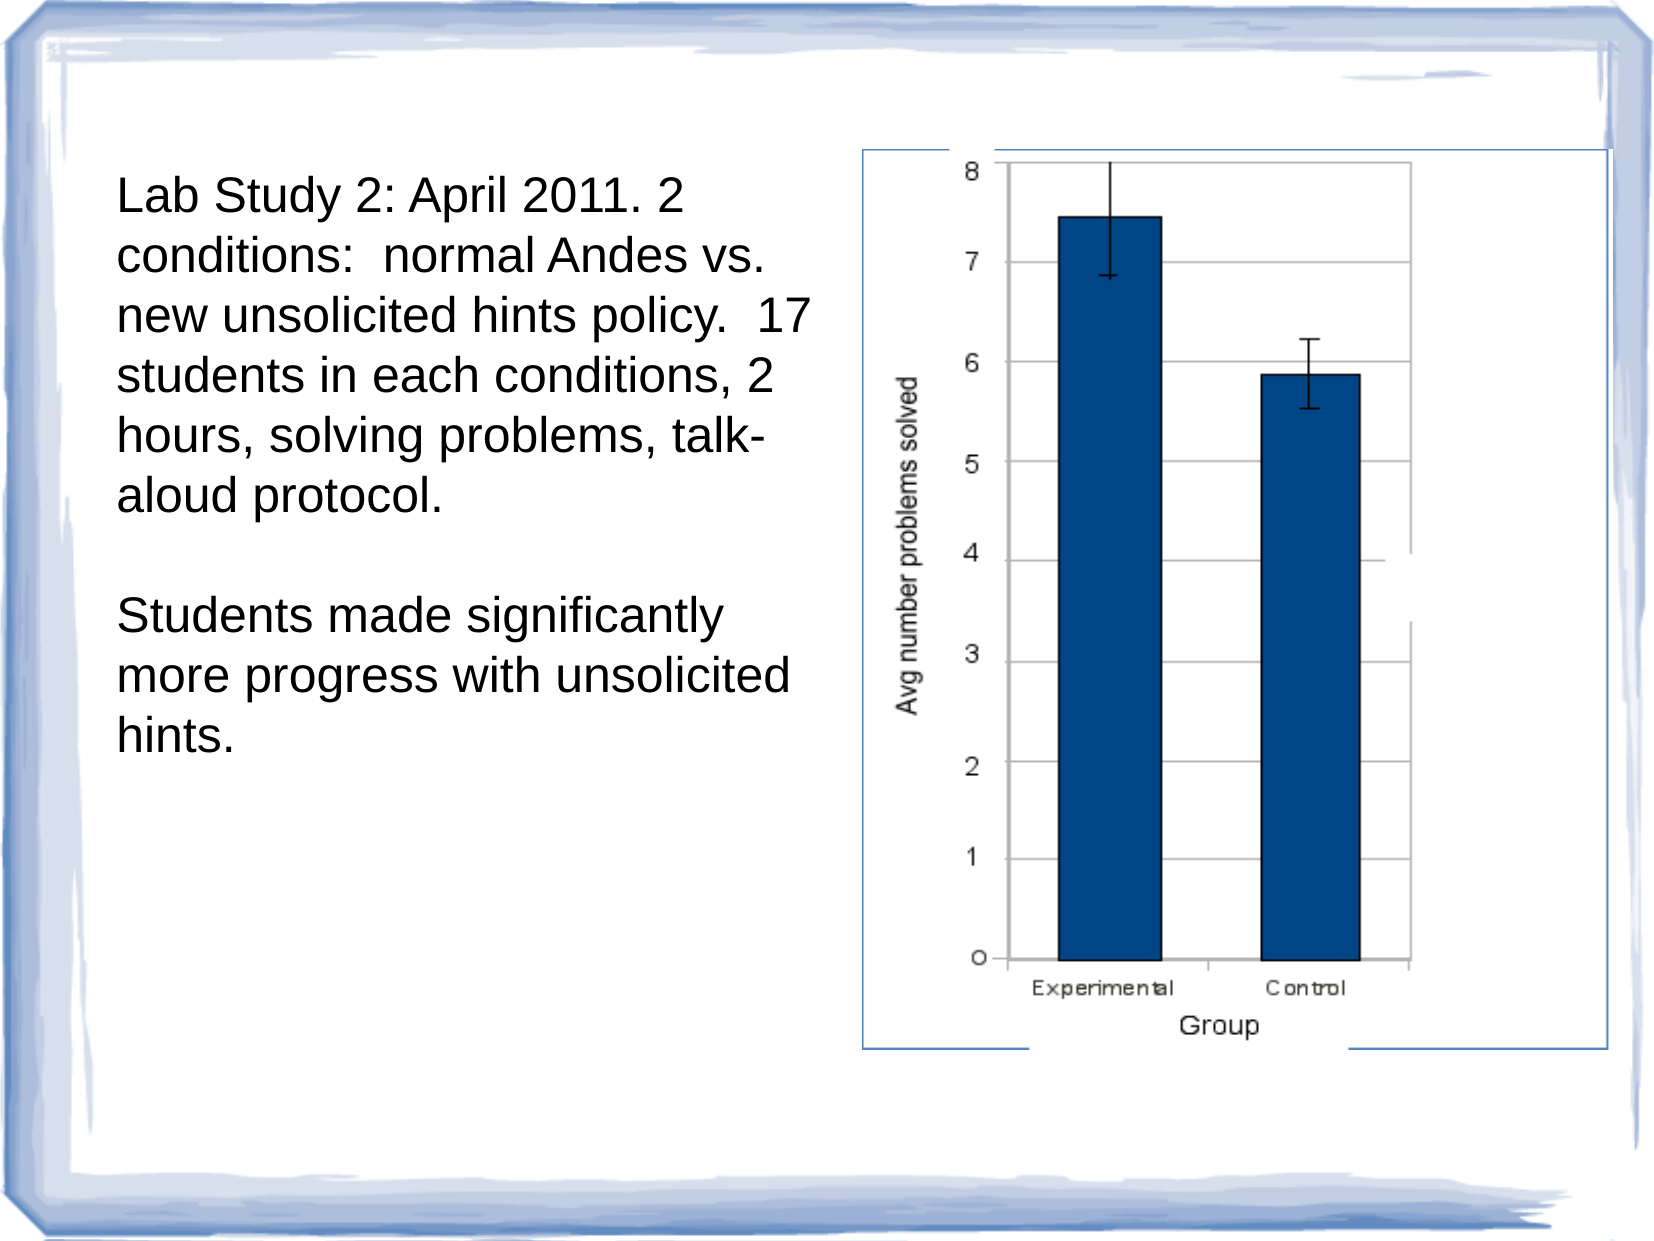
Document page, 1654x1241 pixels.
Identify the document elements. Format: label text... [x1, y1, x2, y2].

text_box Lab Study 2: April 2011. 2 conditions: normal Andes vs. new unsolicited hints policy. 17 students in each conditions, 2 hours, solving problems, talk-aloud protocol. Students made significantly more progress with unsolicited hints. [101, 154, 852, 771]
picture [0, 0, 1654, 1241]
text_box [776, 42, 1568, 1091]
